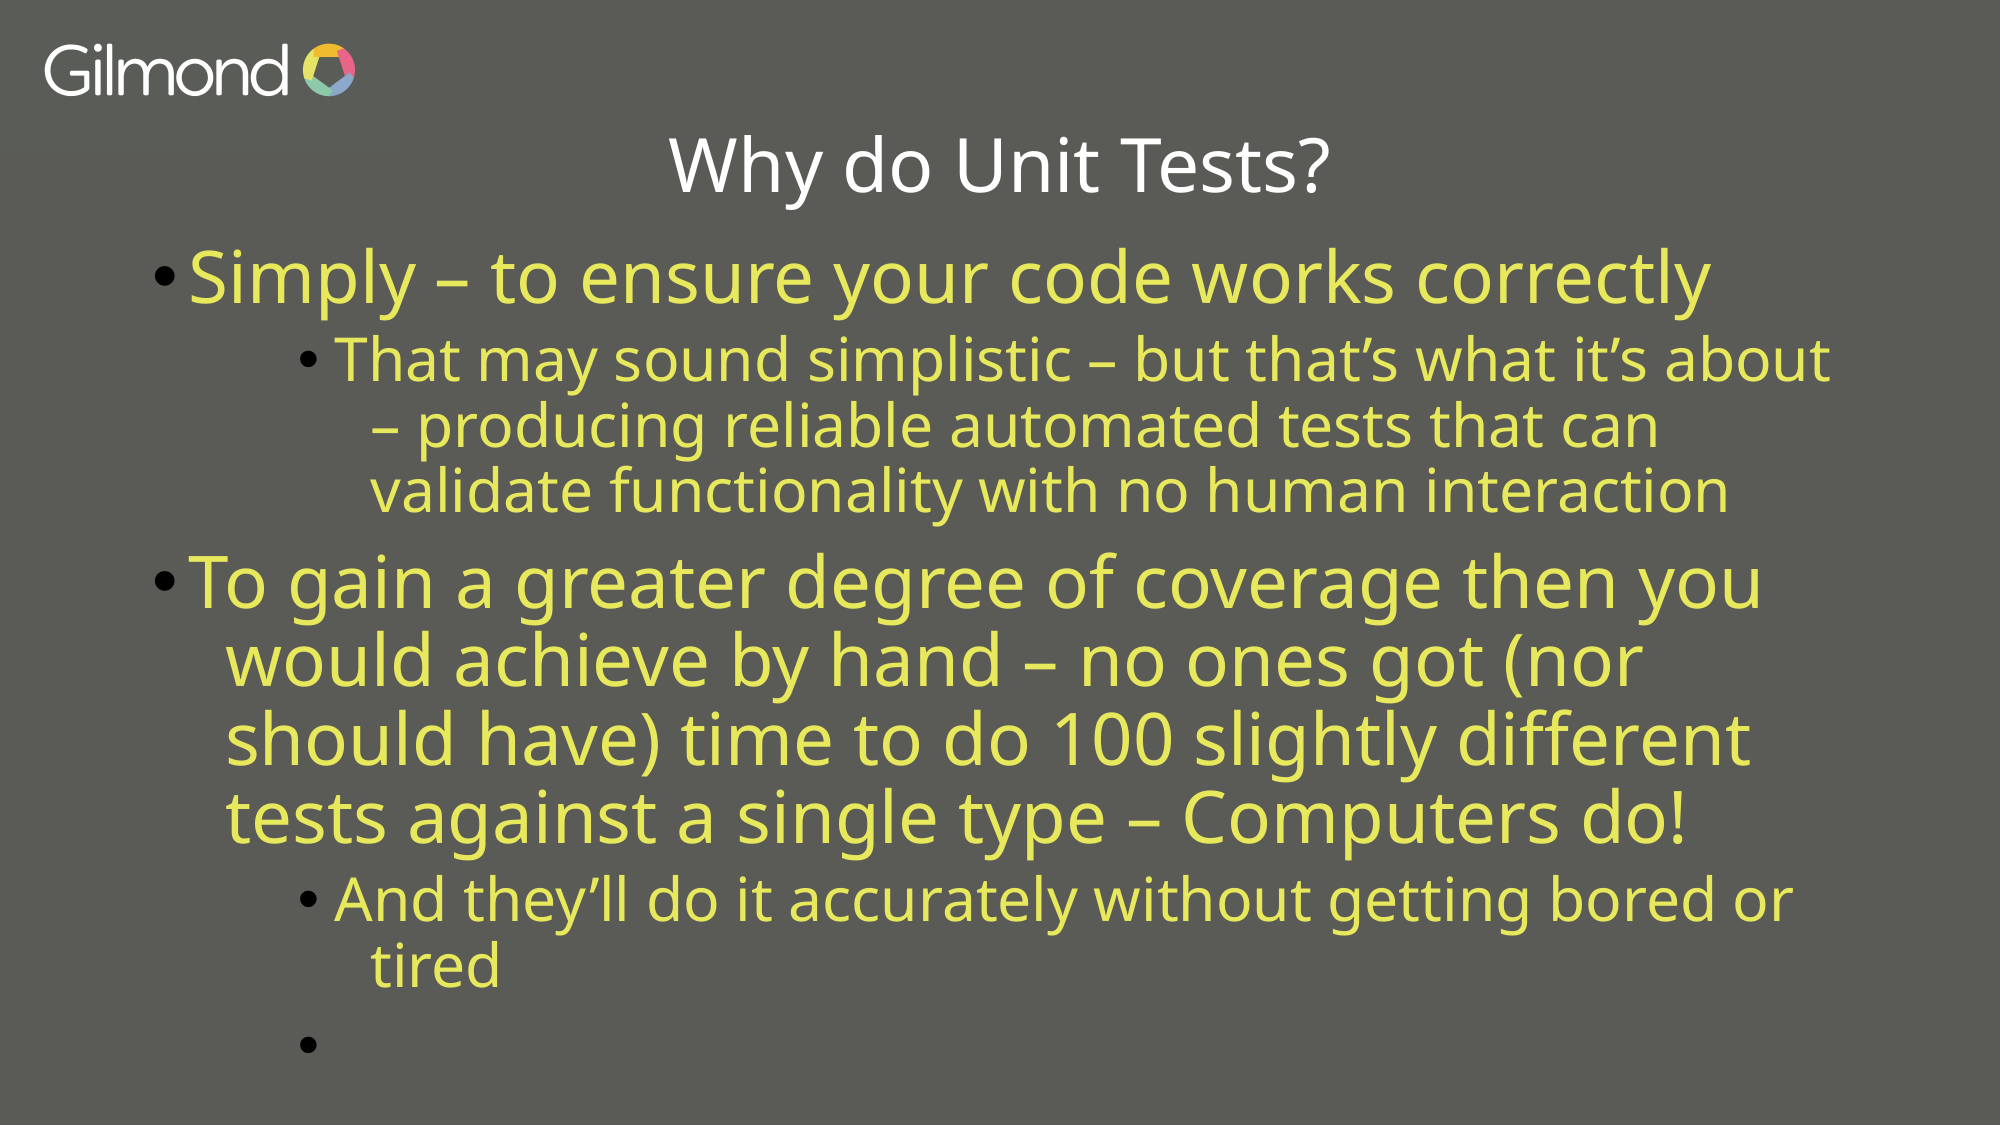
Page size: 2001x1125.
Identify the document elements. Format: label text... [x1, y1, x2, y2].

title Why do Unit Tests? [137, 59, 1863, 233]
picture [0, 0, 399, 149]
list Simply – to ensure your code works correctly That may sound simplistic – but that’s what it’s about – producing reliable automated tests that can validate functionality with no human interaction To gain a greater degree of coverage then you would achieve by hand – no ones got (nor should have) time to do 100 slightly different tests against a single type – Computers do! And they’ll do it accurately without getting bored or tired [137, 233, 1863, 1053]
